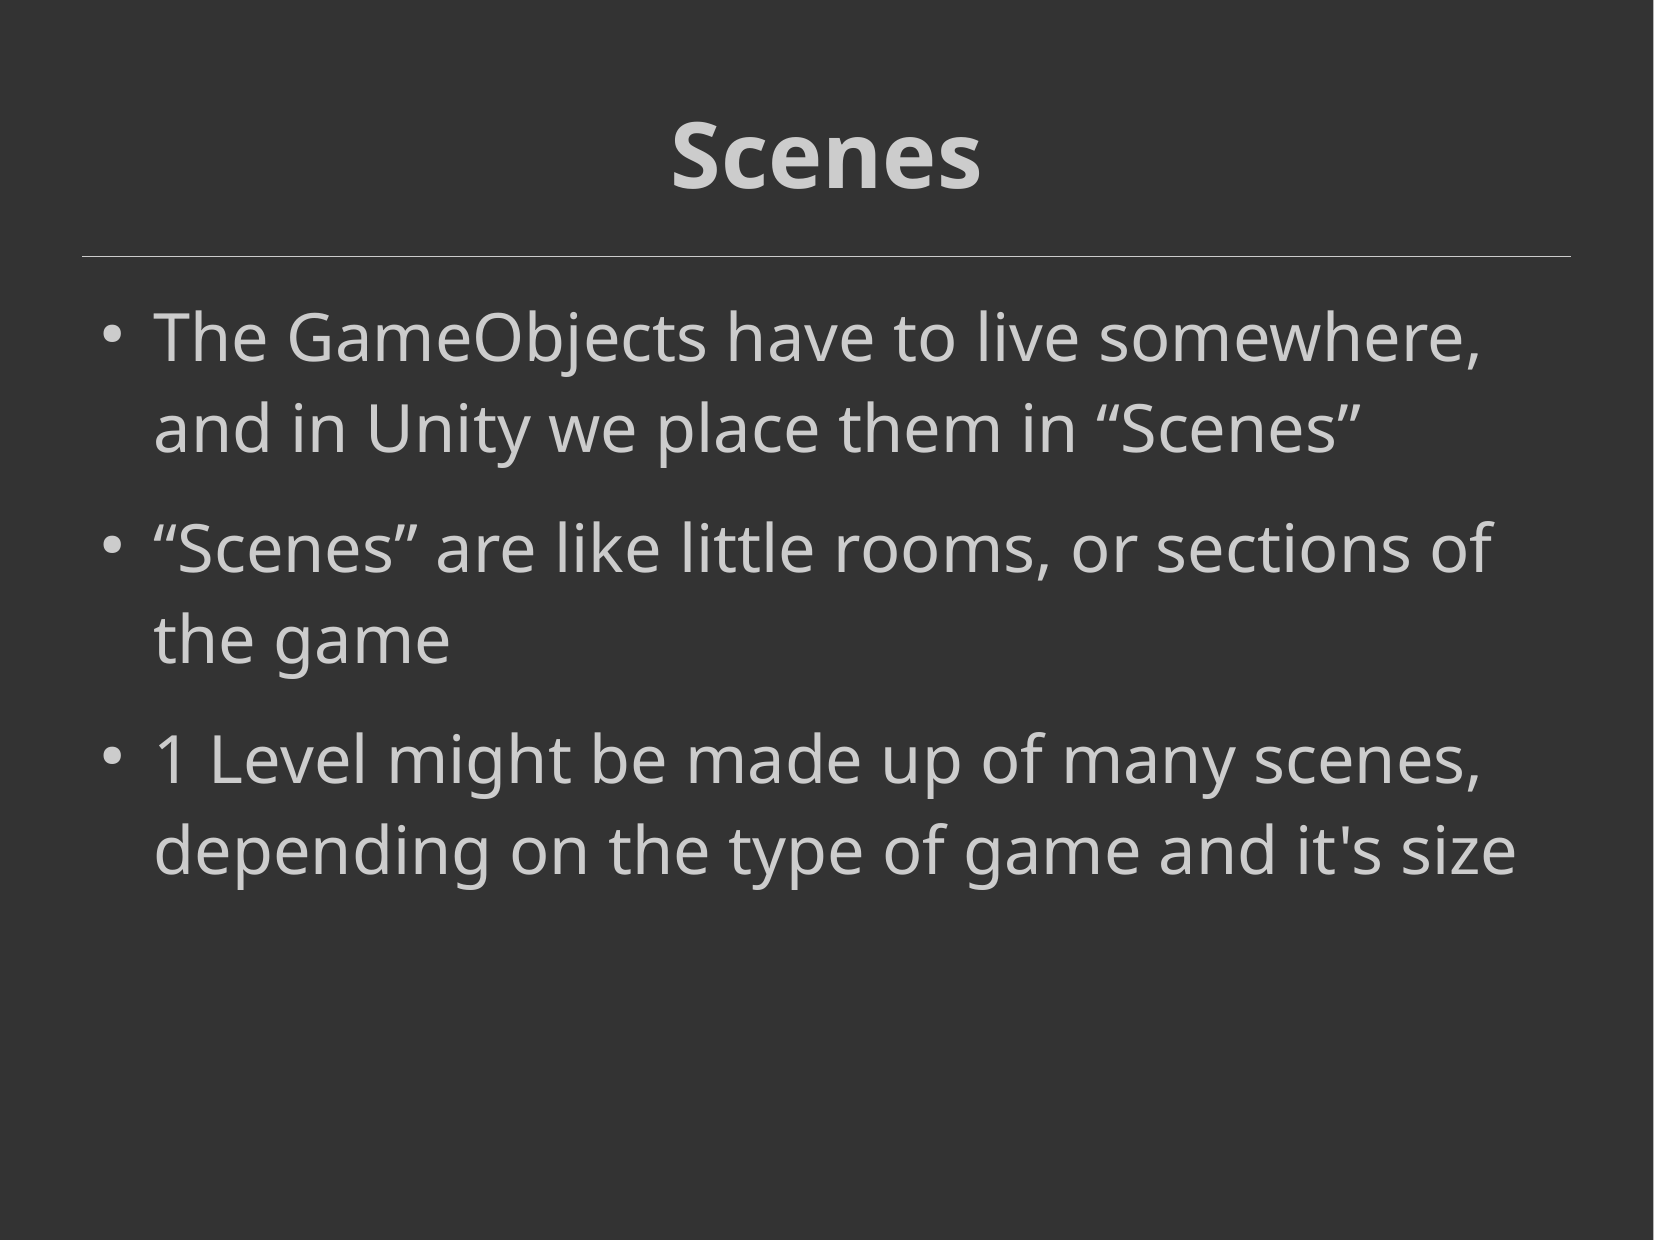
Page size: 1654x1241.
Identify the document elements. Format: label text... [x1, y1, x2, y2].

title Scenes [82, 49, 1571, 257]
list The GameObjects have to live somewhere, and in Unity we place them in “Scenes” “Scenes” are like little rooms, or sections of the game 1 Level might be made up of many scenes, depending on the type of game and it's size [82, 290, 1571, 1010]
